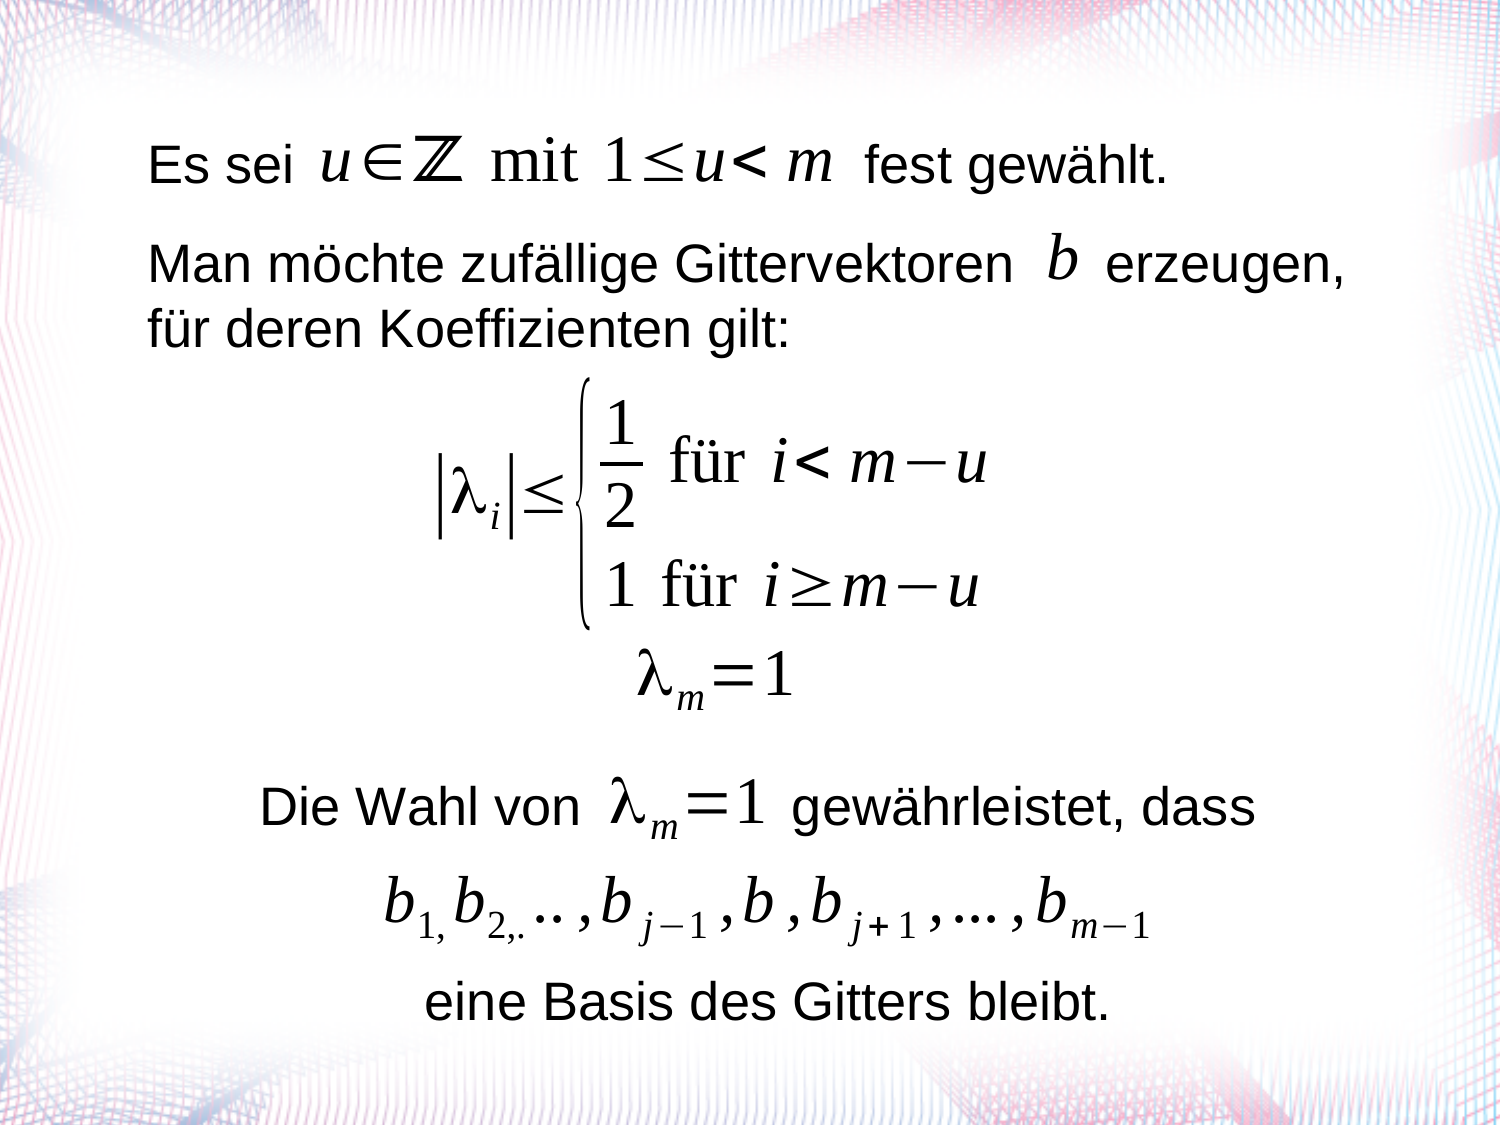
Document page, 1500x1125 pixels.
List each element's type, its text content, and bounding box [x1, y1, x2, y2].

text_box Die Wahl von gewährleistet, dass eine Basis des Gitters bleibt. [244, 763, 1302, 1039]
chart [421, 373, 996, 720]
chart [311, 121, 841, 196]
text_box Es sei fest gewählt. [132, 121, 1185, 202]
chart [601, 764, 775, 848]
chart [375, 863, 1157, 947]
text_box Man möchte zufällige Gittervektoren erzeugen, für deren Koeffizienten gilt: [132, 220, 1379, 366]
picture [0, 0, 1500, 1125]
chart [1038, 220, 1085, 295]
